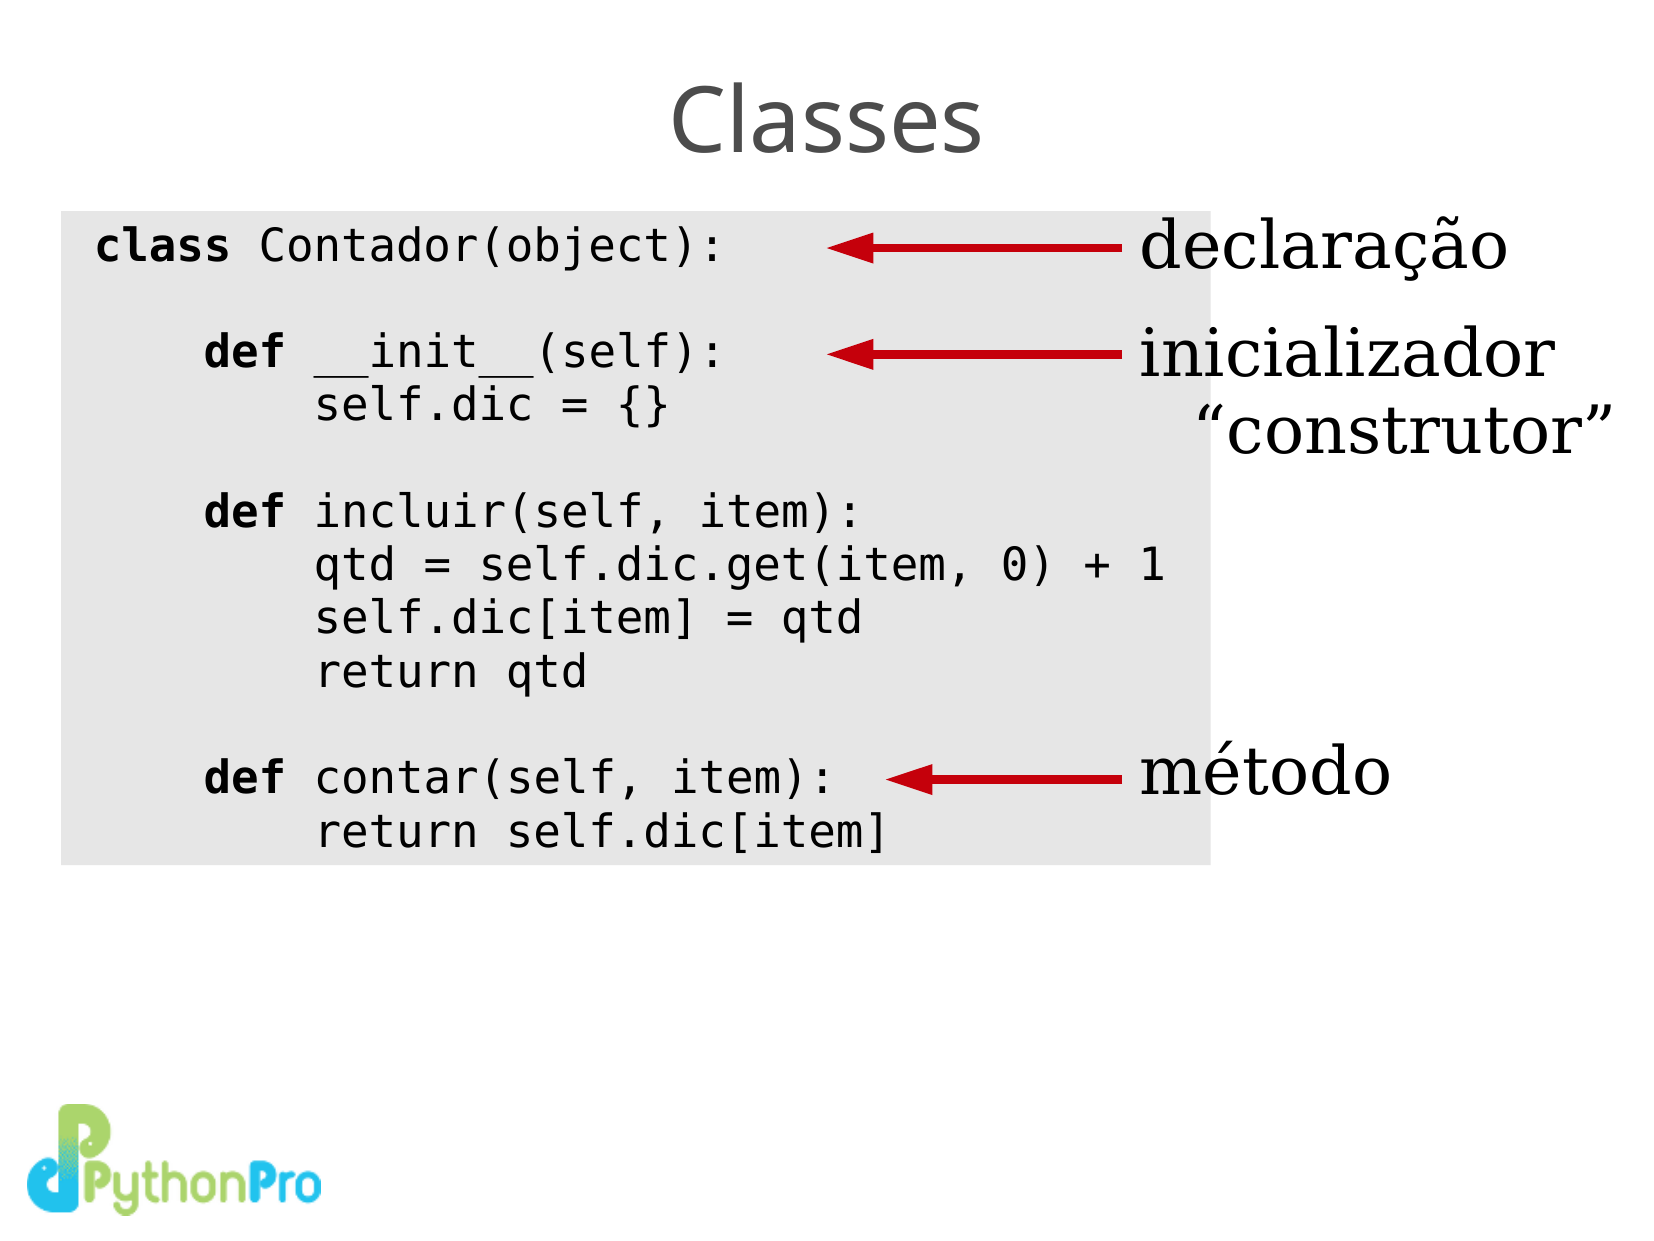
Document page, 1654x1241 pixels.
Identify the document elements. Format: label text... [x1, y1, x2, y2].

text_box class Contador(object): def __init__(self): self.dic = {} def incluir(self, item): qtd = self.dic.get(item, 0) + 1 self.dic[item] = qtd return qtd def contar(self, item): return self.dic[item] [61, 211, 1211, 866]
title Classes [82, 13, 1571, 211]
picture [27, 1104, 321, 1216]
list declaração inicializador “construtor” método [1122, 206, 1630, 863]
